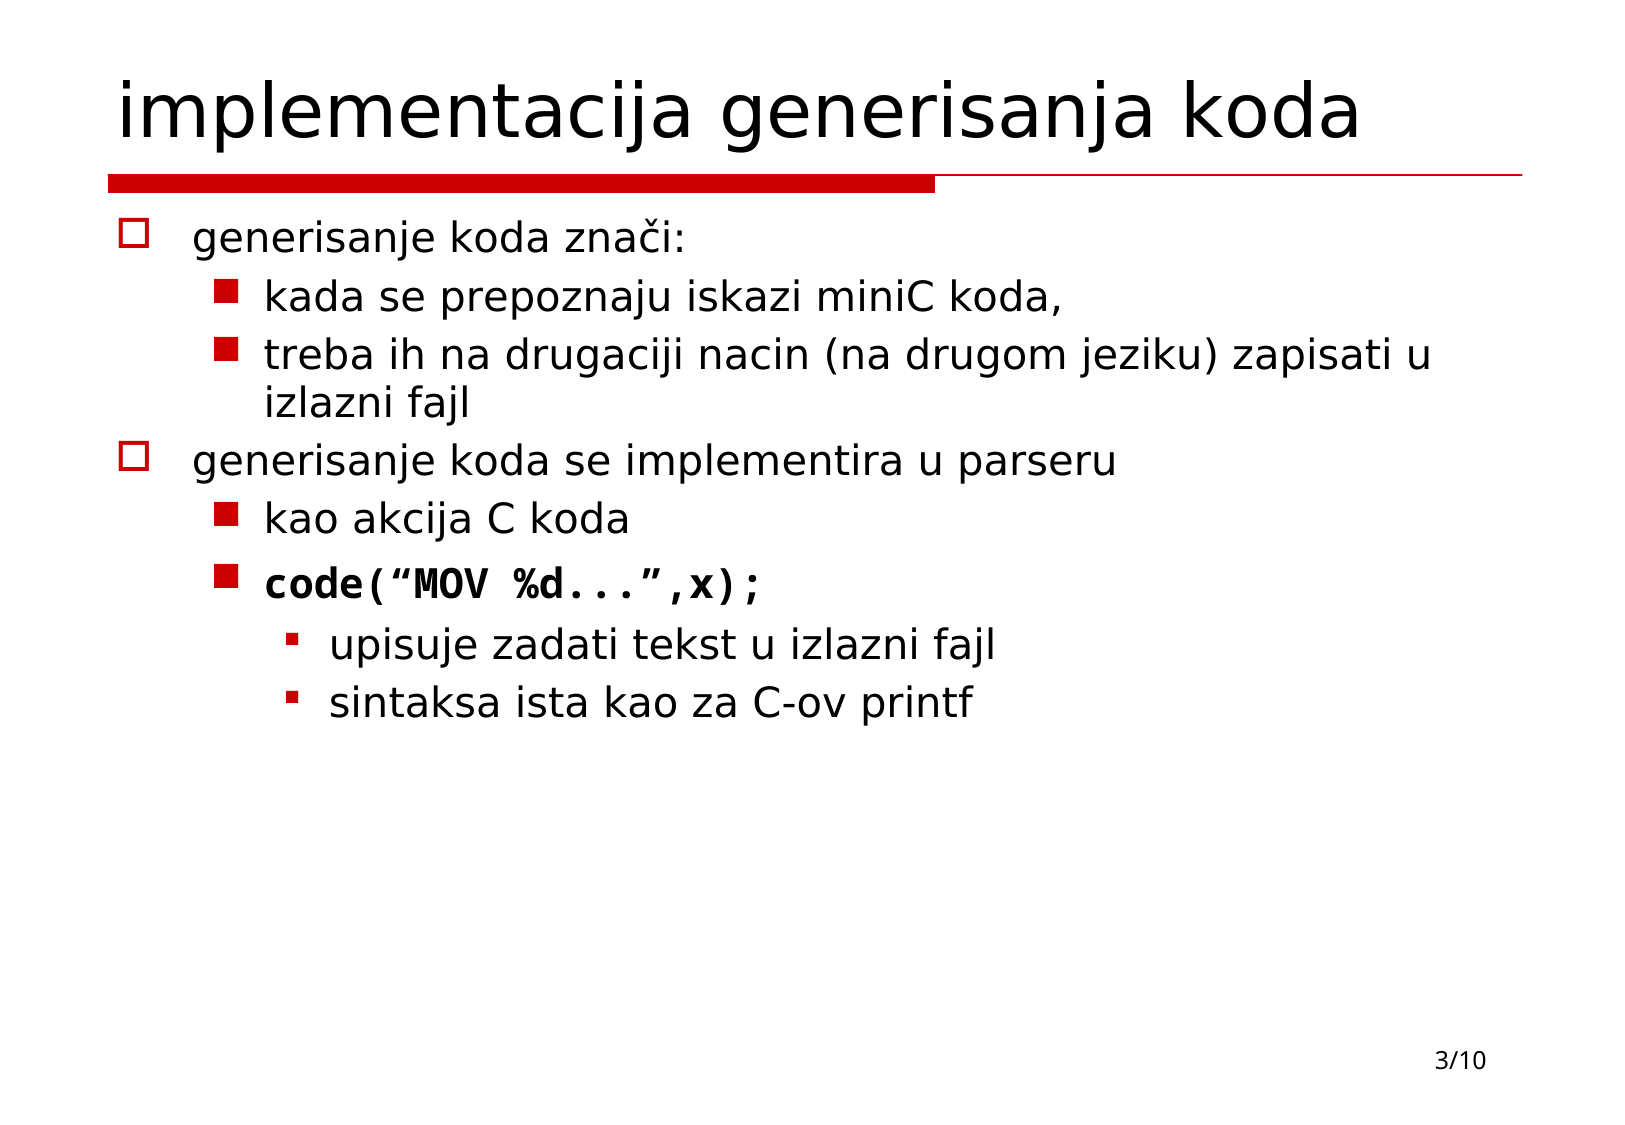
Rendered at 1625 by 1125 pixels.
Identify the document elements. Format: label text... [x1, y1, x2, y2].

list generisanje koda znači: kada se prepoznaju iskazi miniC koda, treba ih na drugaciji nacin (na drugom jeziku) zapisati u izlazni fajl generisanje koda se implementira u parseru kao akcija C koda code(“MOV %d...”,x); upisuje zadati tekst u izlazni fajl sintaksa ista kao za C-ov printf [100, 205, 1522, 1086]
title implementacija generisanja koda [101, 56, 1524, 163]
